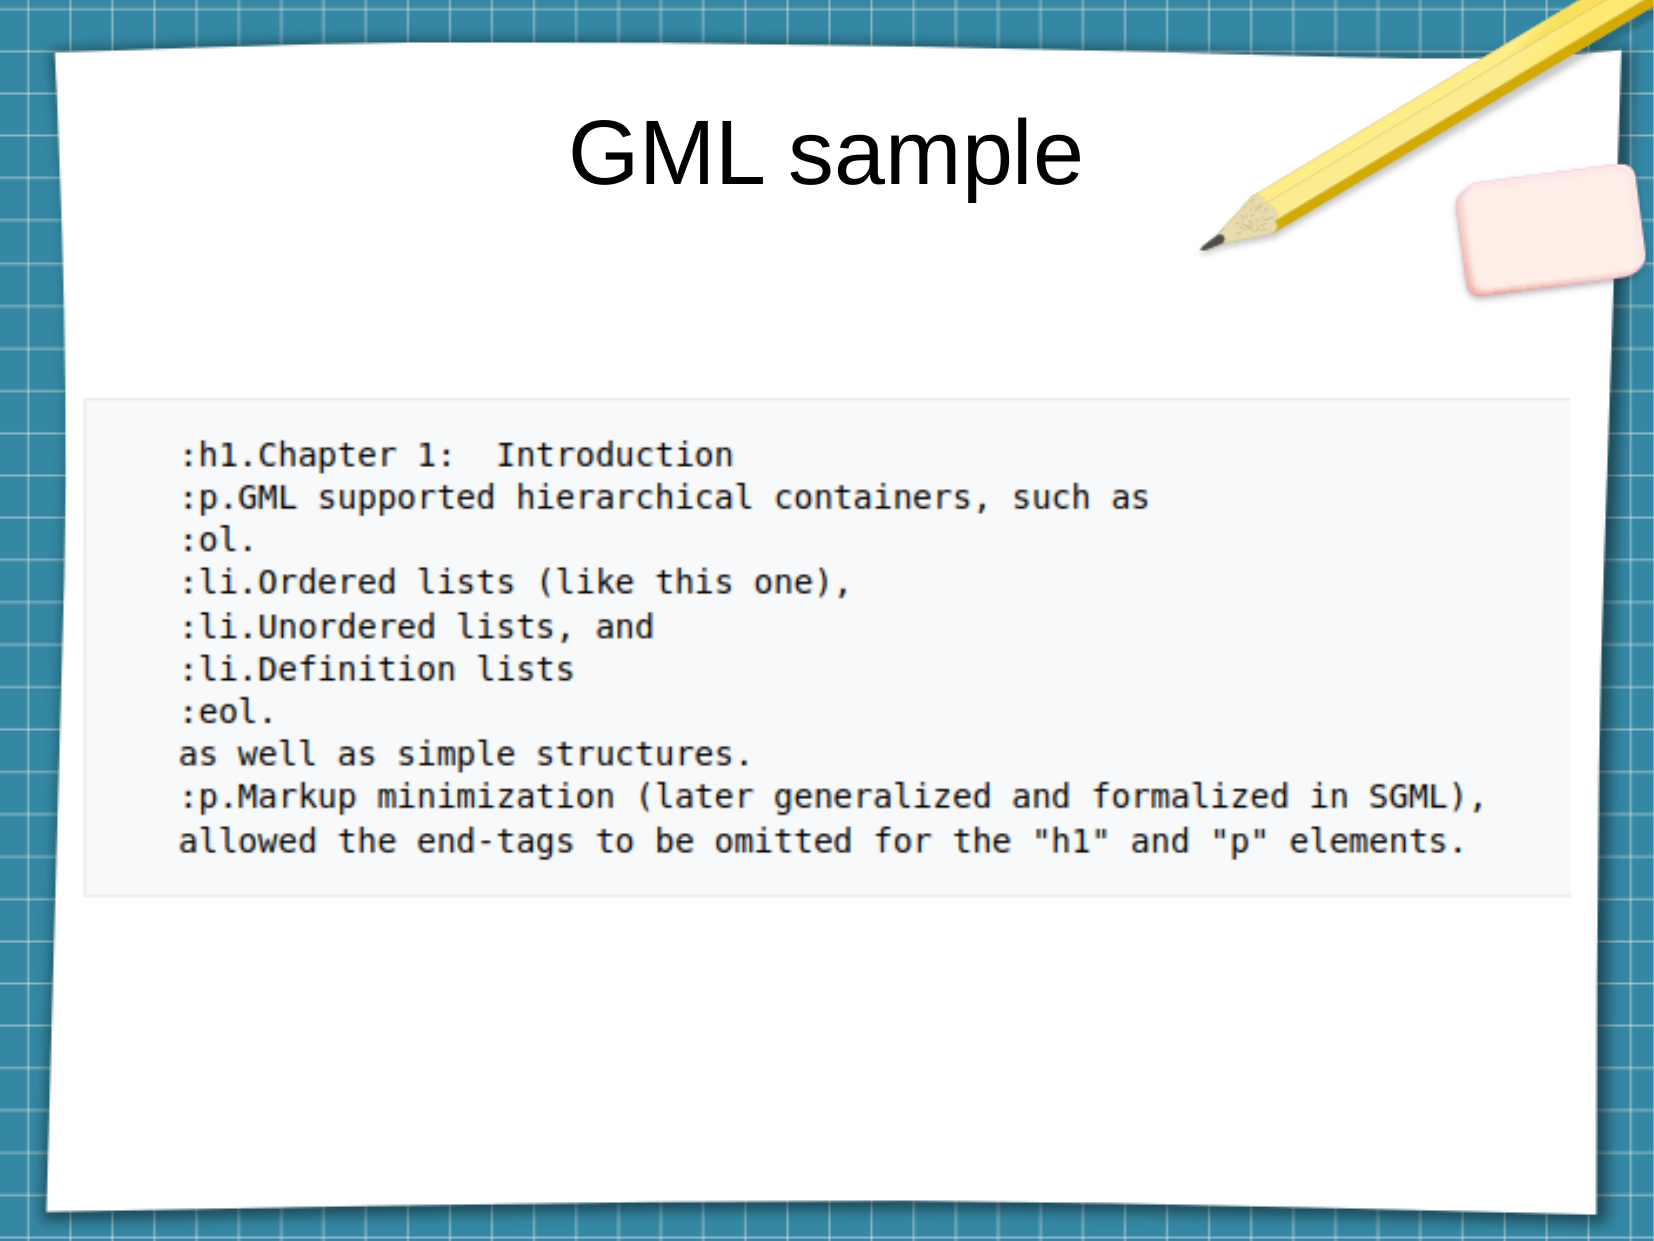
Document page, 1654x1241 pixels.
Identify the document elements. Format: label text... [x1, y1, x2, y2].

picture [0, 0, 1654, 1241]
title GML sample [82, 49, 1571, 257]
